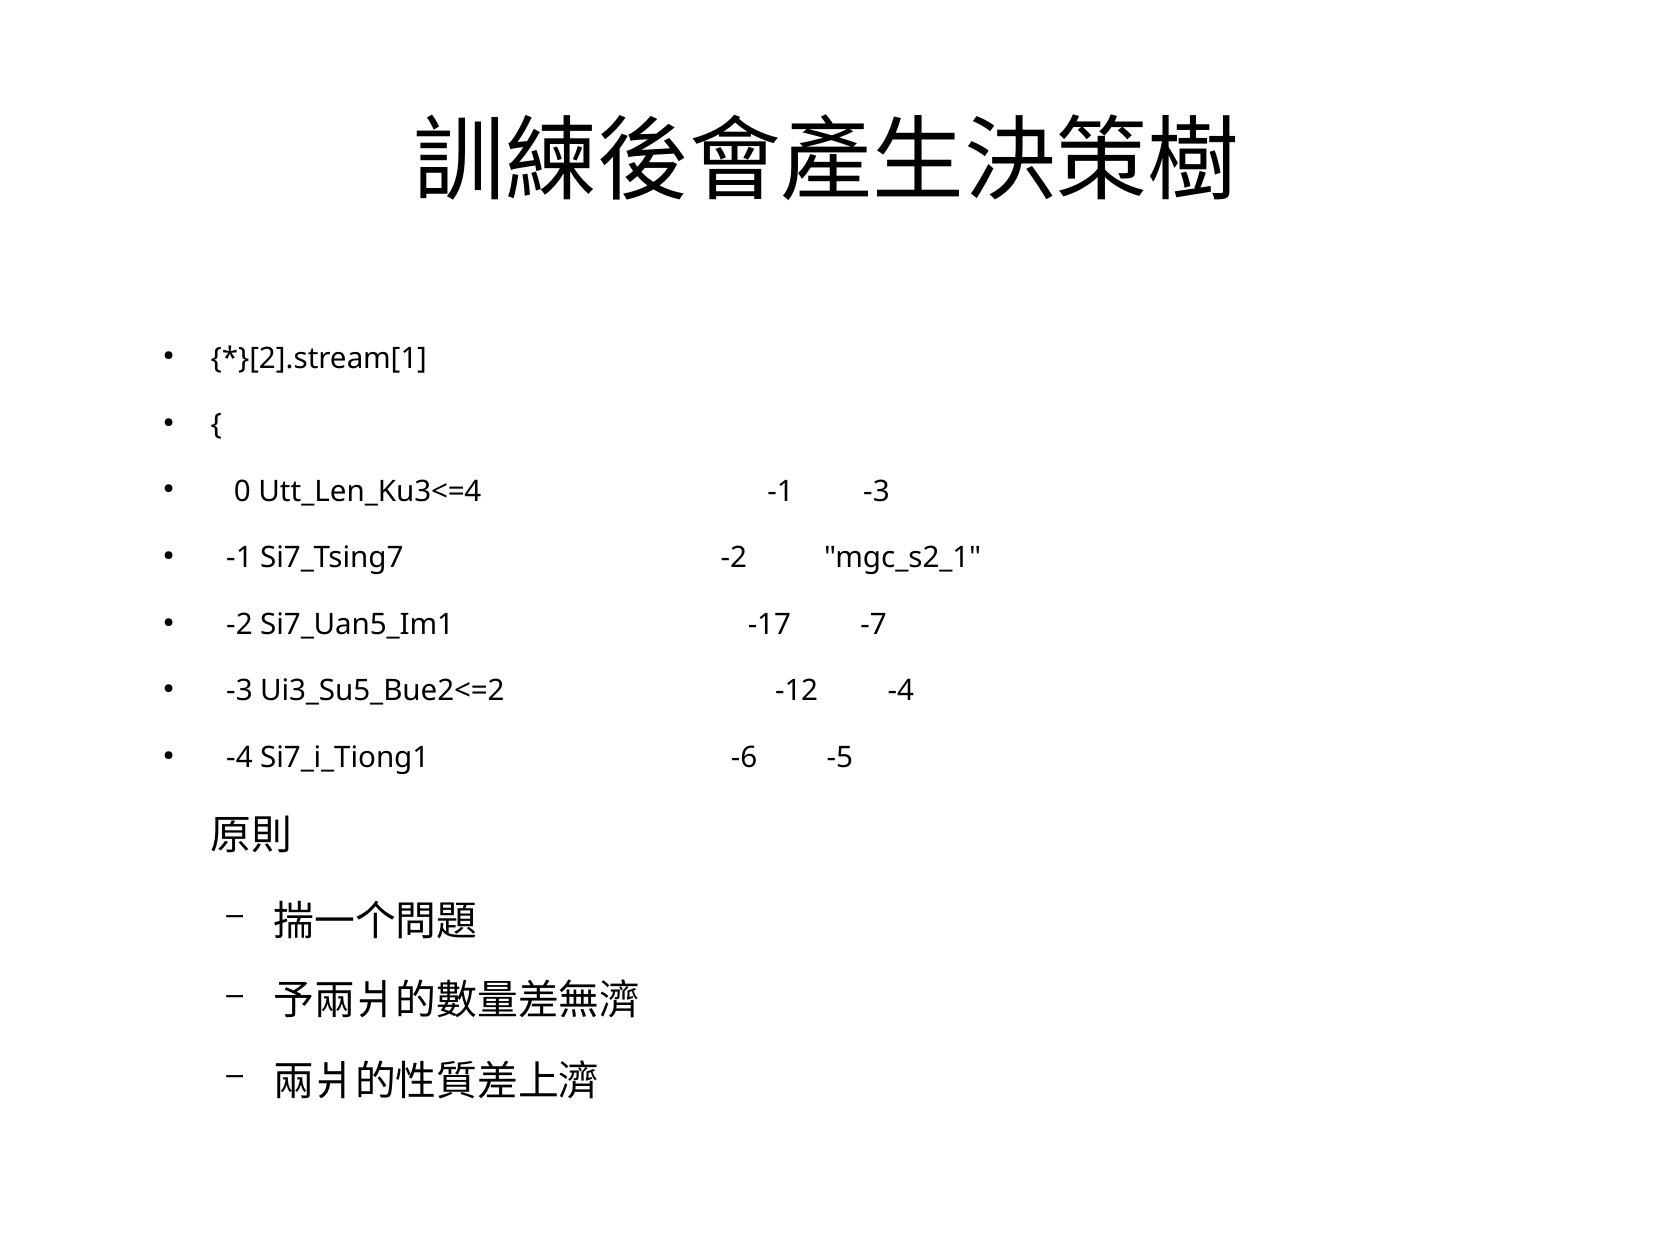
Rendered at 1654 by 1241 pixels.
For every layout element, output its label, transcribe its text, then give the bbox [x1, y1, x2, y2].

title 訓練後會產生決策樹 [82, 49, 1571, 257]
list {*}[2].stream[1] { 0 Utt_Len_Ku3<=4 -1 -3 -1 Si7_Tsing7 -2 "mgc_s2_1" -2 Si7_Uan5_Im1 -17 -7 -3 Ui3_Su5_Bue2<=2 -12 -4 -4 Si7_i_Tiong1 -6 -5 原則 揣一个問題 予兩爿的數量差無濟 兩爿的性質差上濟 [147, 336, 1506, 1115]
